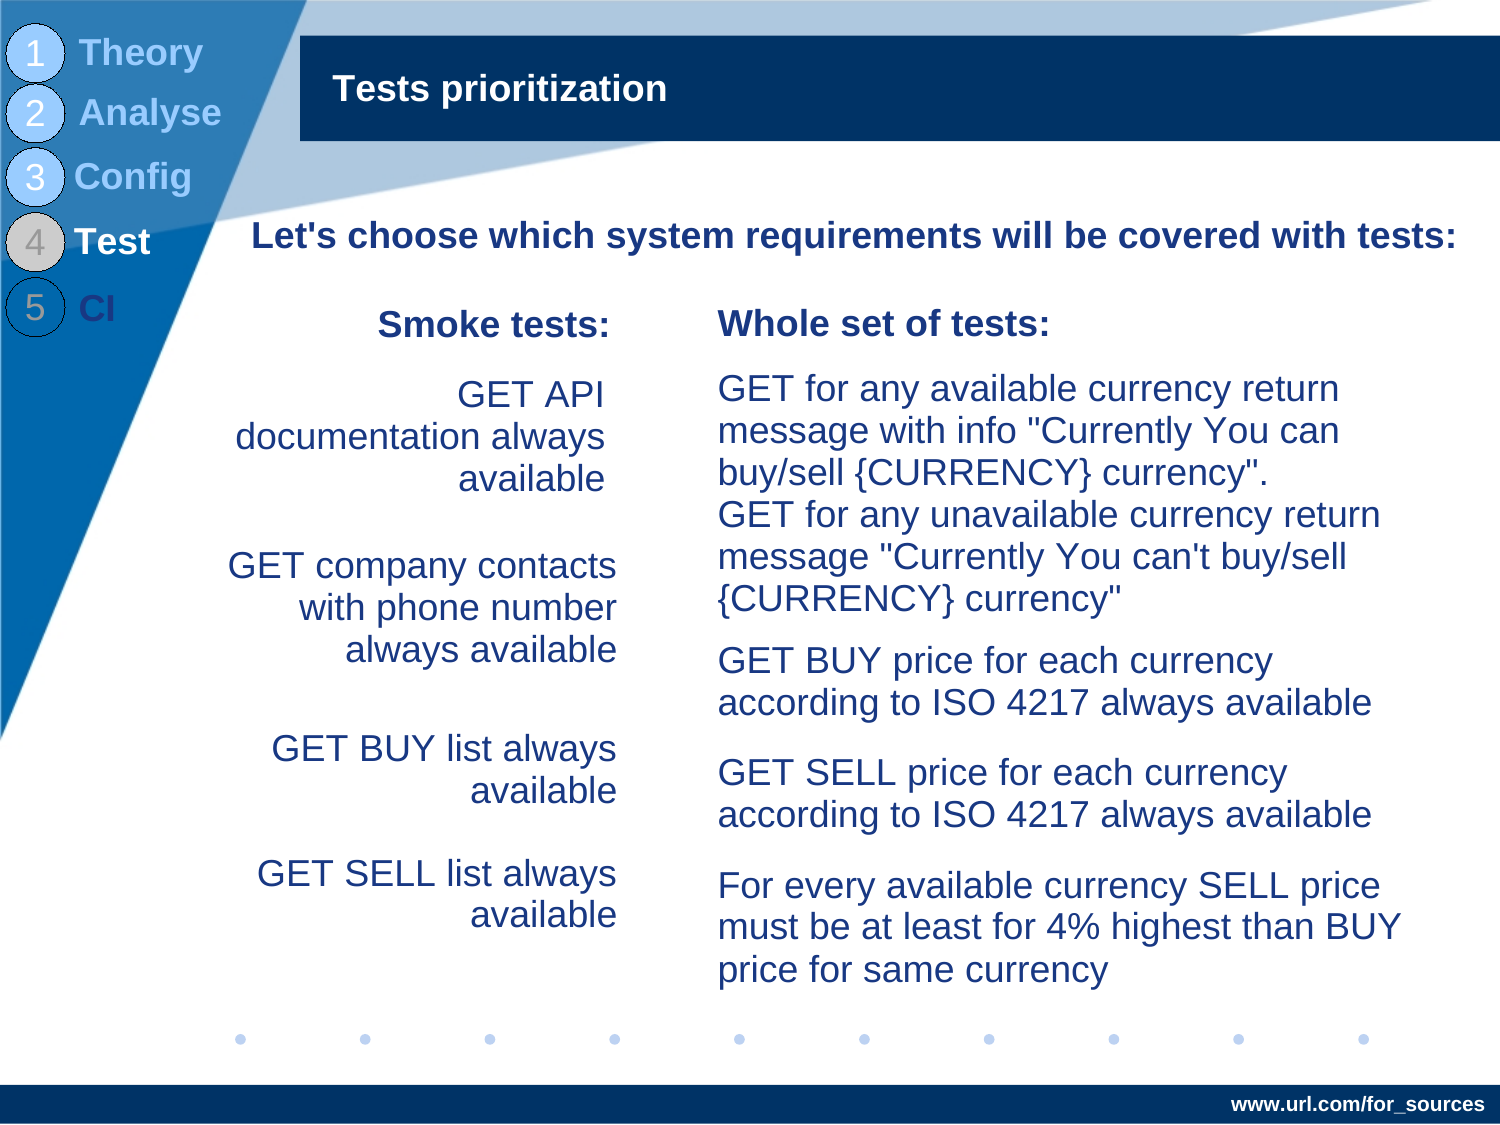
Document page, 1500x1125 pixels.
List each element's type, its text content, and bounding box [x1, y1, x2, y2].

picture [38, 67, 63, 100]
text_box GET SELL list always available [194, 844, 632, 986]
text_box Whole set of tests: [702, 295, 1388, 384]
text_box 2 [5, 83, 66, 143]
text_box 5 [5, 277, 66, 337]
text_box GET SELL price for each currency according to ISO 4217 always available [702, 744, 1412, 844]
text_box GET company contacts with phone number always available [194, 537, 632, 679]
list Config [58, 147, 591, 223]
text_box 3 [5, 147, 66, 207]
list CI [63, 279, 148, 339]
text_box GET BUY list always available [194, 720, 632, 844]
text_box Smoke tests: [324, 296, 626, 355]
list Test [59, 212, 675, 495]
text_box GET BUY price for each currency according to ISO 4217 always available [702, 631, 1412, 731]
picture [0, 0, 1500, 842]
list Theory [63, 23, 266, 83]
text_box 1 [5, 23, 66, 83]
text_box GET for any available currency return message with info "Currently You can buy/sell {CURRENCY} currency". GET for any unavailable currency return message "Currently You can't buy/sell {CURRENCY} currency" [702, 360, 1436, 628]
title Tests prioritization [300, 35, 1500, 142]
text_box For every available currency SELL price must be at least for 4% highest than BUY price for same currency [702, 856, 1436, 998]
list Analyse [63, 83, 266, 148]
text_box Let's choose which system requirements will be covered with tests: [236, 206, 1477, 296]
text_box GET API documentation always available [212, 366, 621, 508]
text_box 4 [5, 212, 66, 272]
